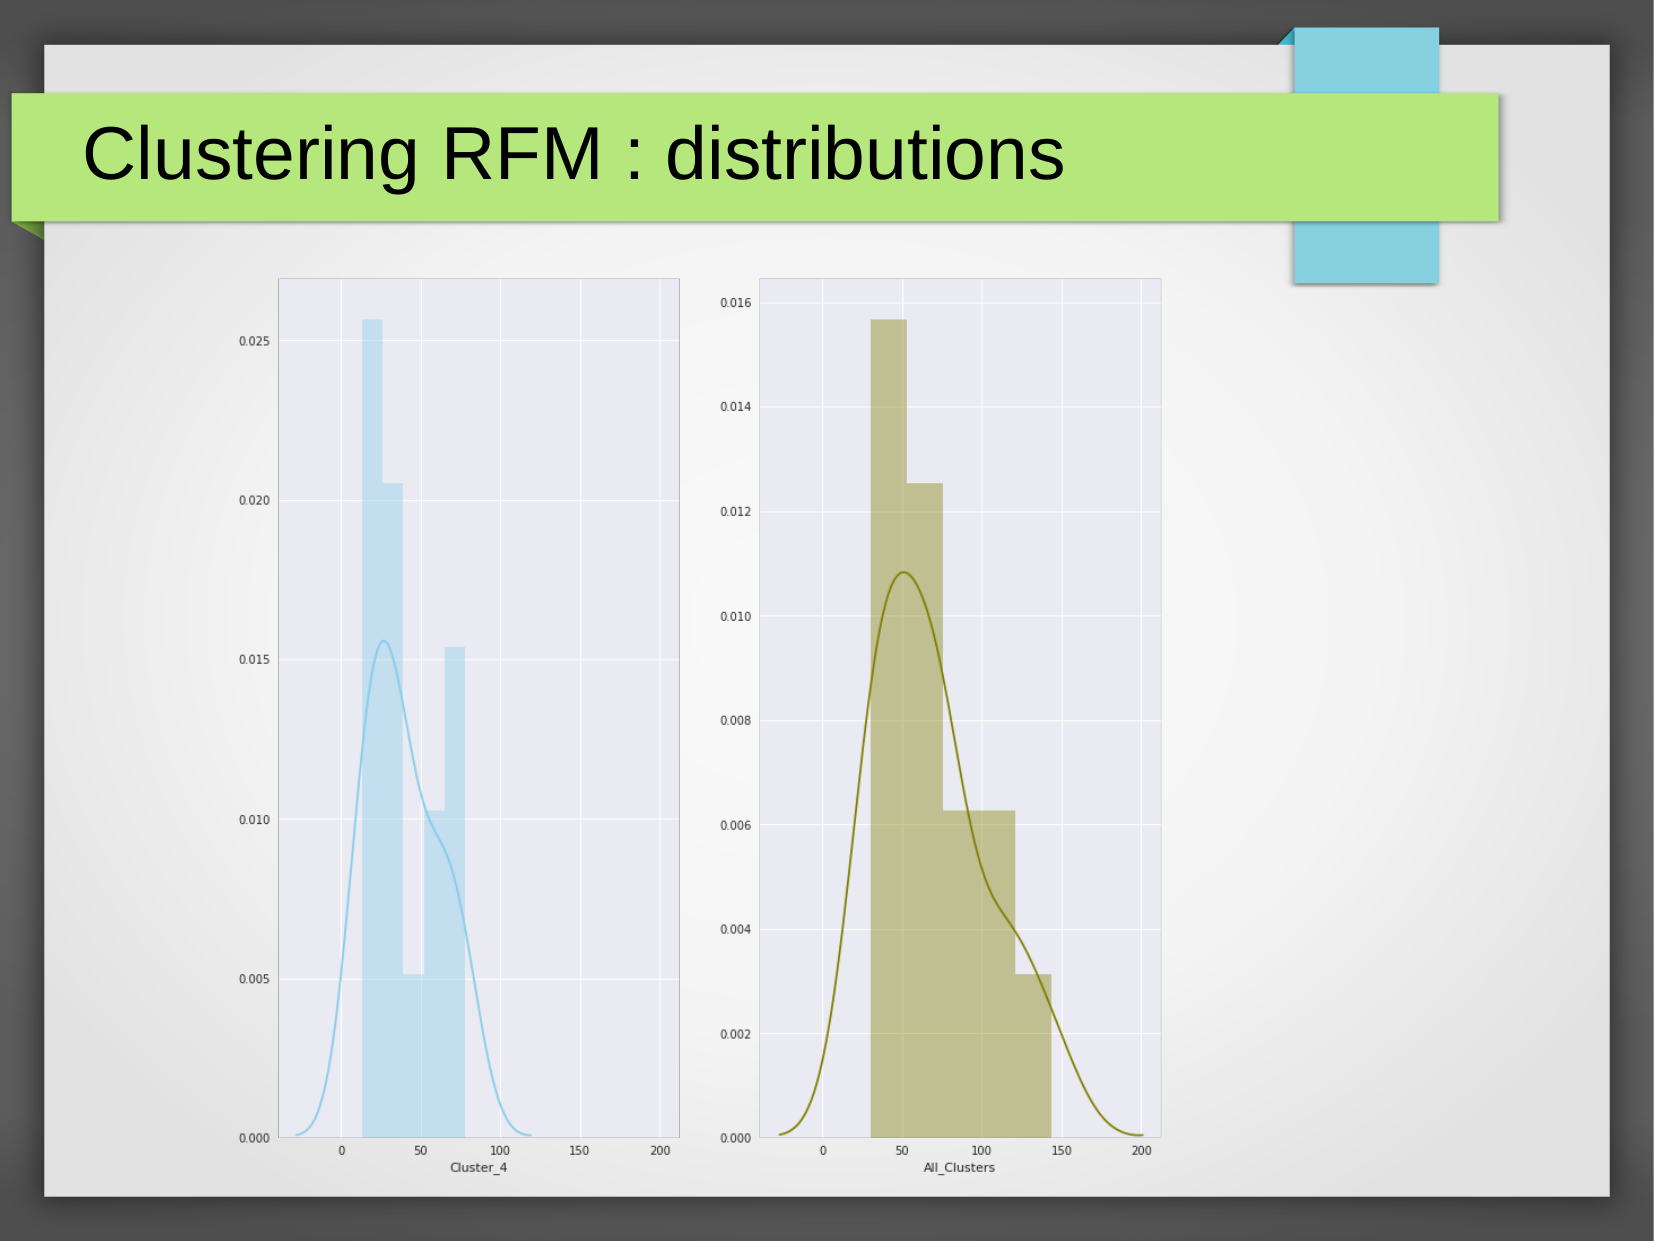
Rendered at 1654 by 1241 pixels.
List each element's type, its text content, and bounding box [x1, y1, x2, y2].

title Clustering RFM : distributions [82, 94, 1477, 213]
picture [0, 0, 1654, 1241]
